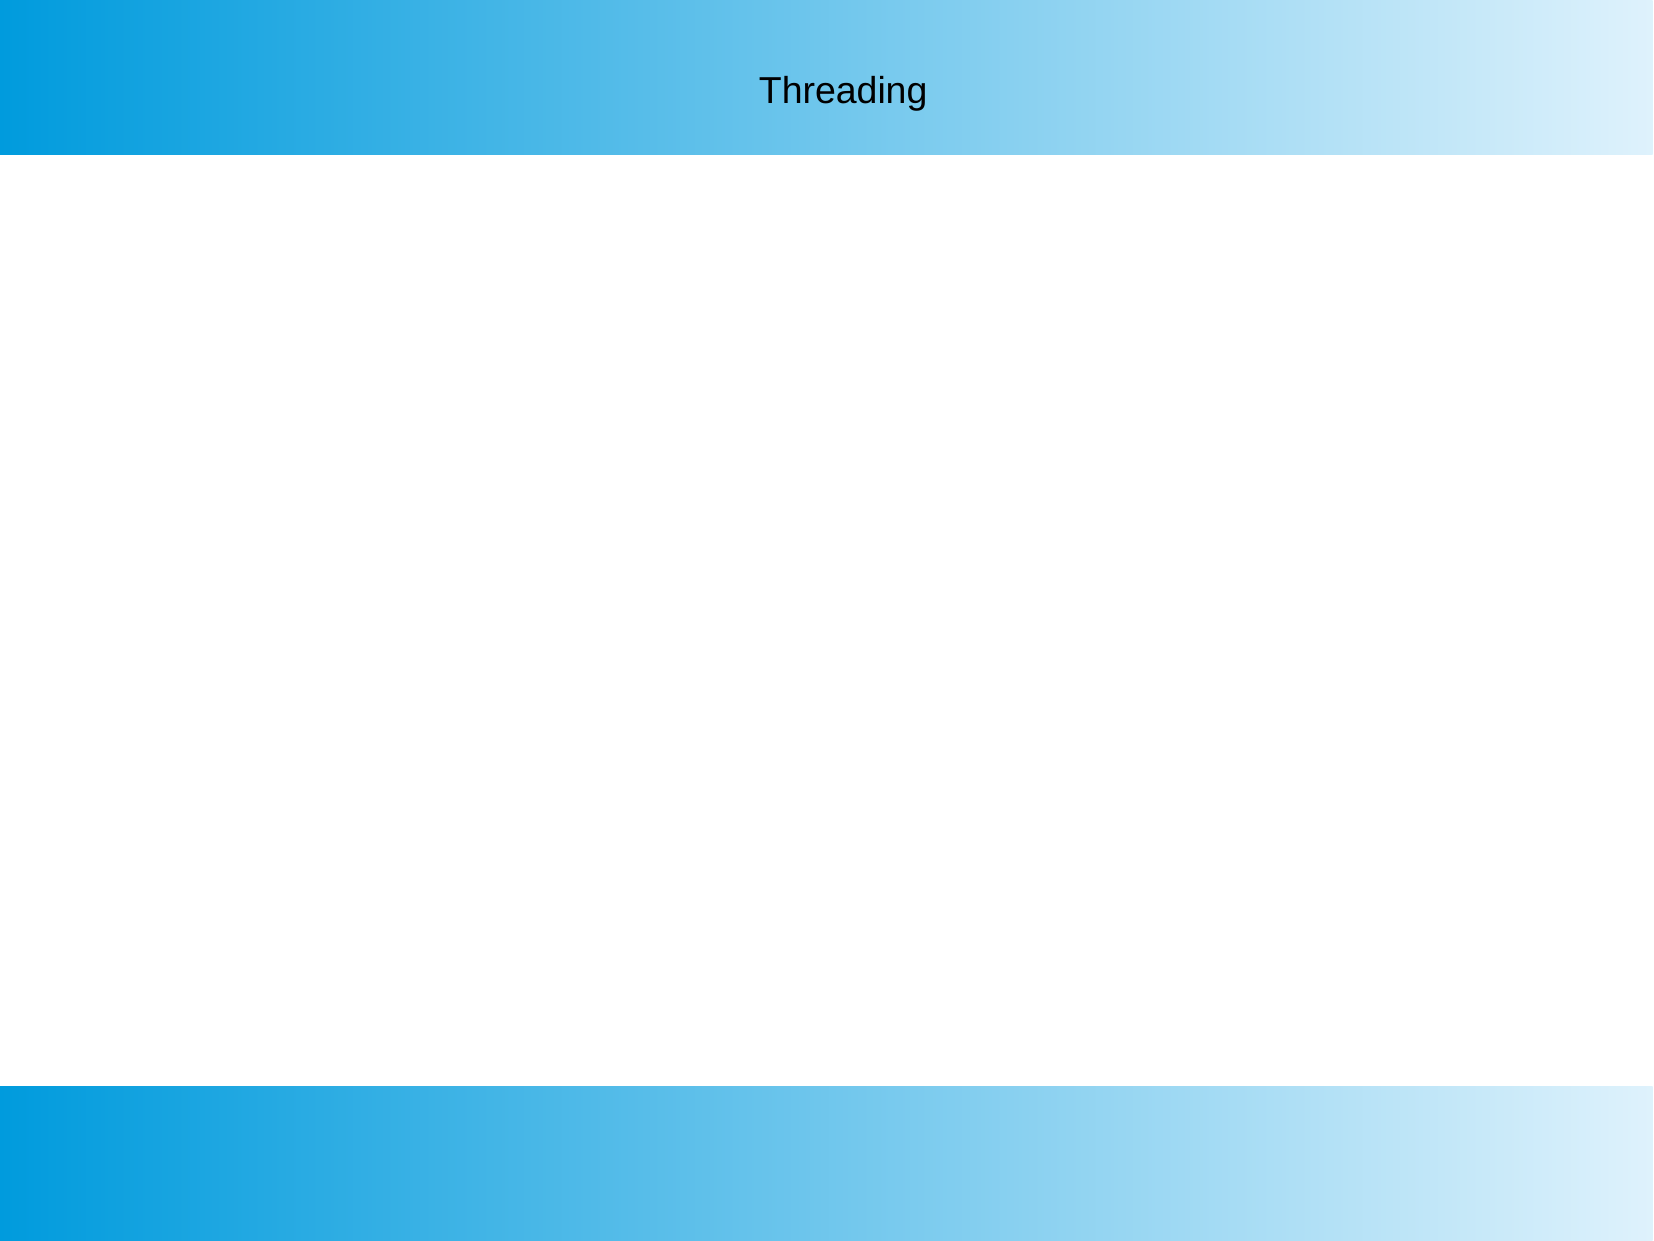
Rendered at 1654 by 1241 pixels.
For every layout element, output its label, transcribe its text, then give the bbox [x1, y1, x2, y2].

text_box Threading [744, 58, 942, 119]
